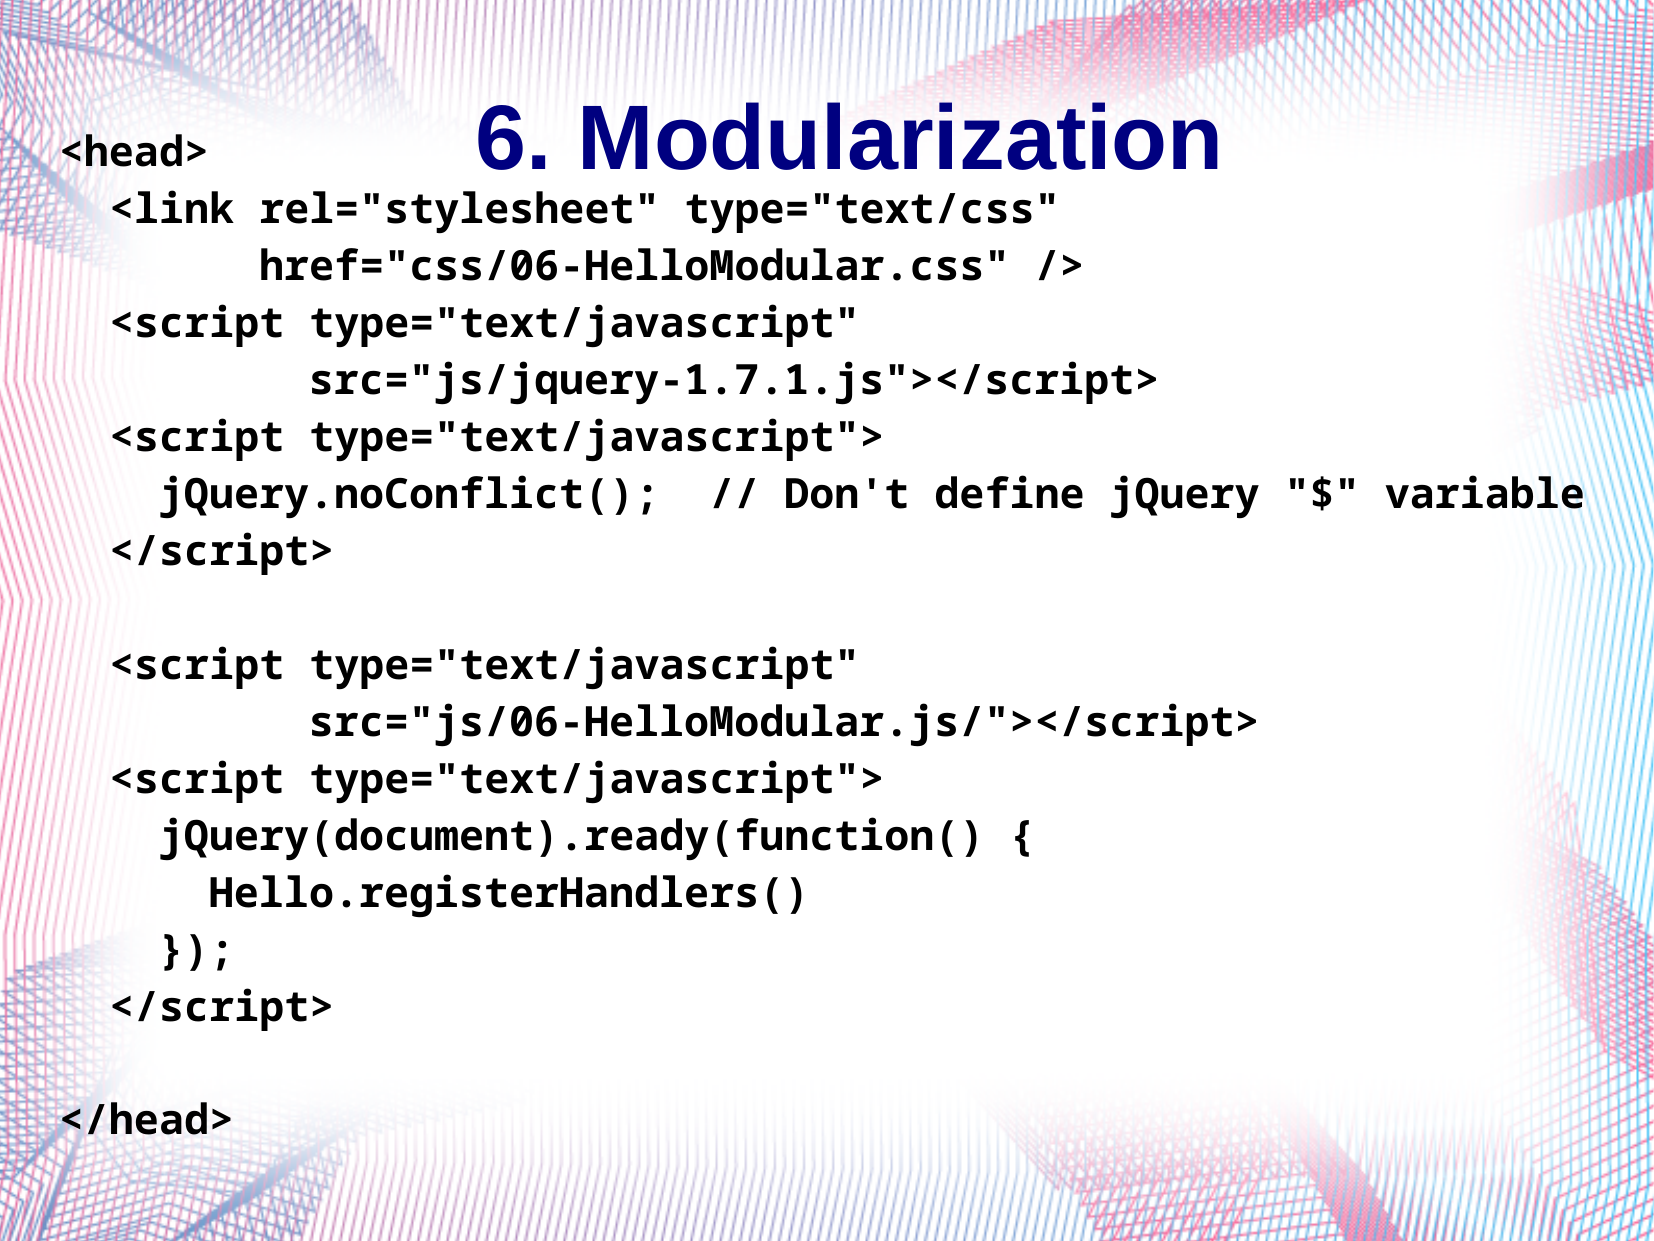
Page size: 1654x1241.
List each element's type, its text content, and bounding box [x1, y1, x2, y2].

picture [0, 0, 1654, 1241]
text_box <head> <link rel="stylesheet" type="text/css" href="css/06-HelloModular.css" /> <script type="text/javascript" src="js/jquery-1.7.1.js"></script> <script type="text/javascript"> jQuery.noConflict(); // Don't define jQuery "$" variable </script> <script type="text/javascript" src="js/06-HelloModular.js/"></script> <script type="text/javascript"> jQuery(document).ready(function() { Hello.registerHandlers() }); </script> </head> [59, 218, 1610, 1108]
title 6. Modularization [106, 41, 1595, 218]
